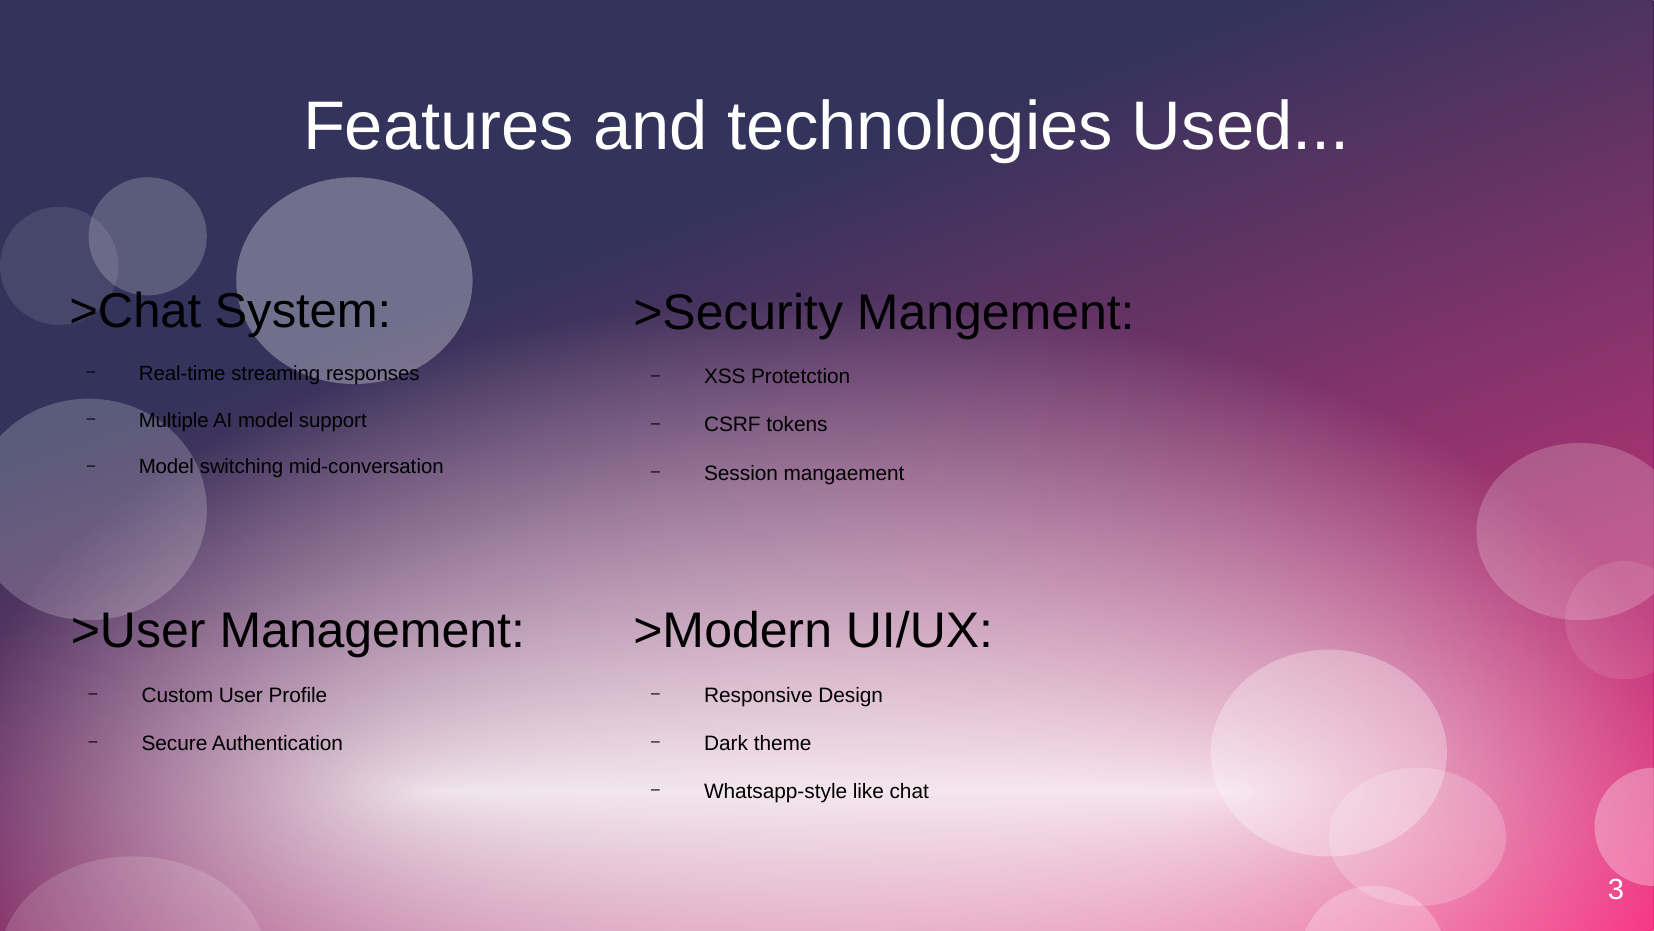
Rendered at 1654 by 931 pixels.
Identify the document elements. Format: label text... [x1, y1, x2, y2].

list >Security Mangement: XSS Protetction CSRF tokens Session mangaement [562, 206, 1163, 525]
list >Chat System: Real-time streaming responses Multiple AI model support Model switching mid-conversation [0, 206, 488, 525]
list >User Management: Custom User Profile Secure Authentication [0, 525, 562, 844]
list >Modern UI/UX: Responsive Design Dark theme Whatsapp-style like chat [562, 525, 1163, 844]
title Features and technologies Used... [88, 44, 1565, 207]
